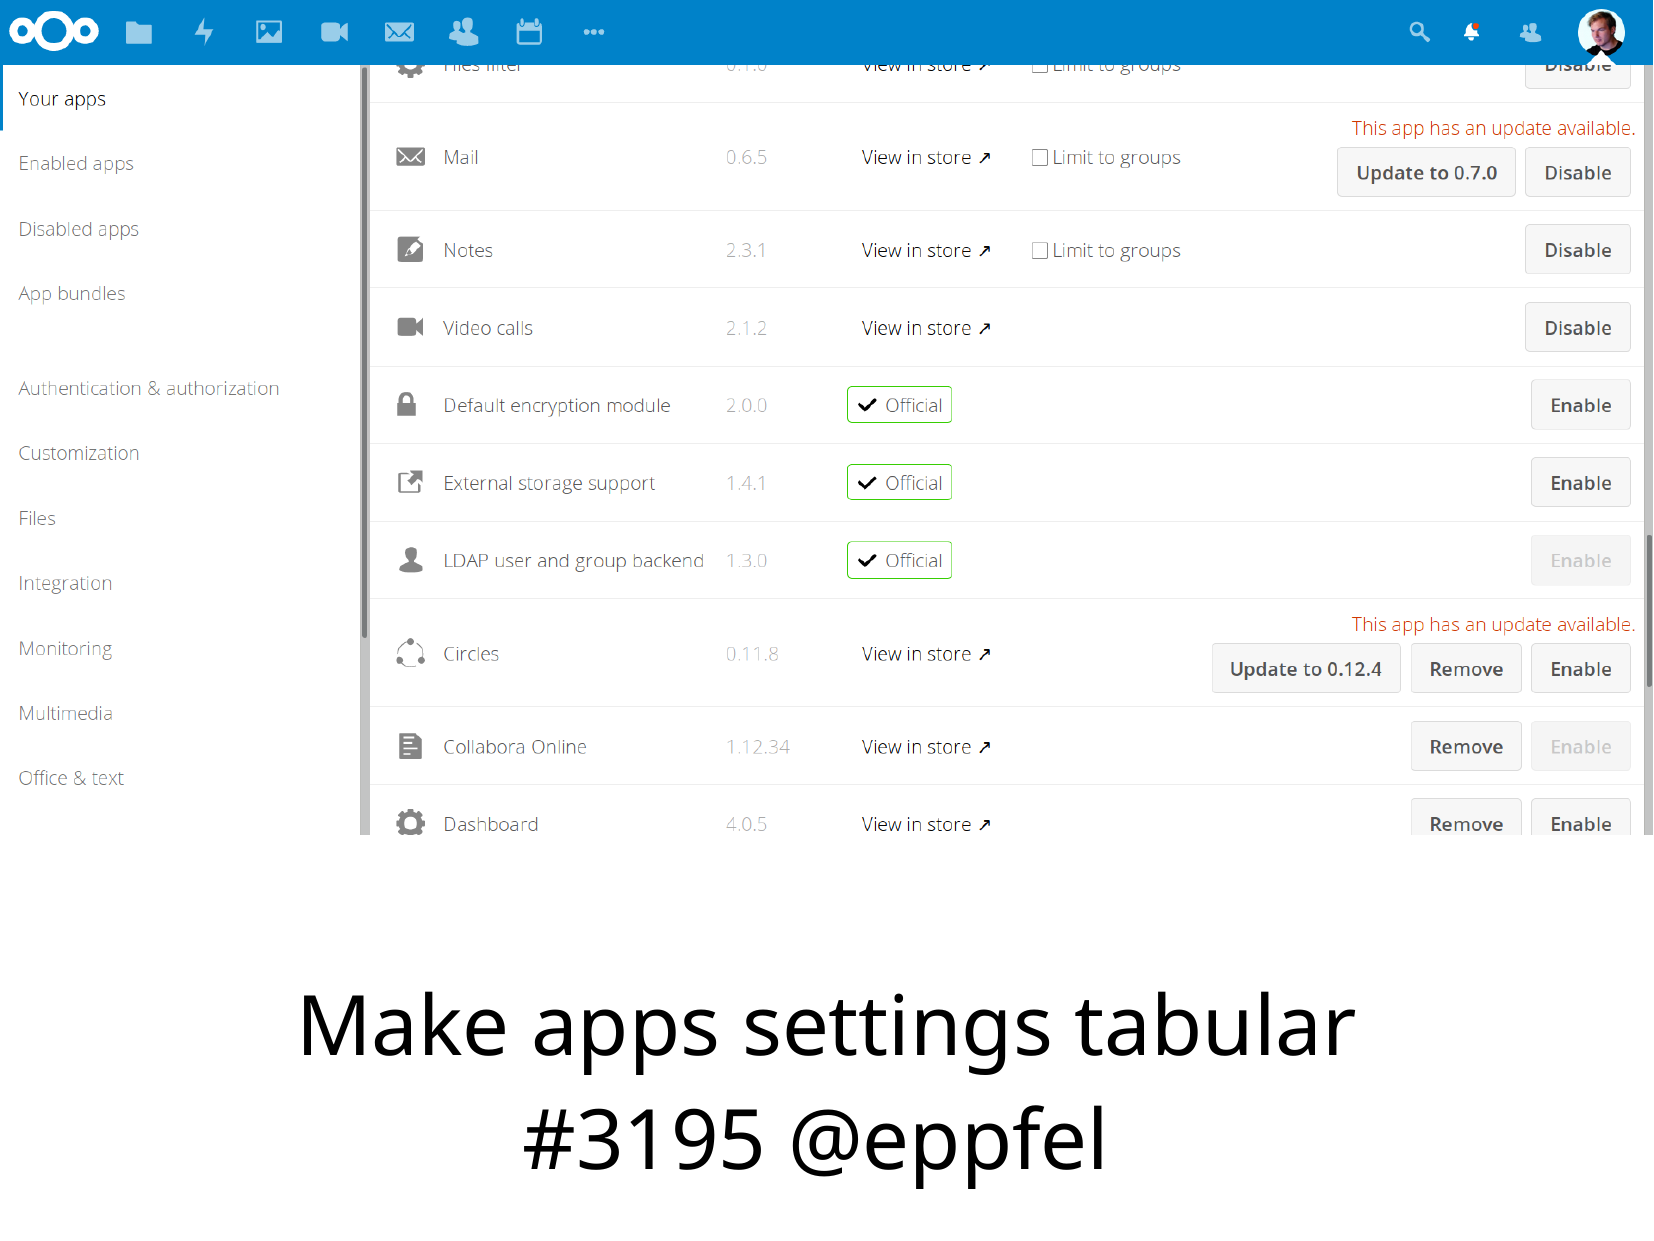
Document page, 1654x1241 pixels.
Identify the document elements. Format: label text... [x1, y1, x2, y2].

title Make apps settings tabular #3195 @eppfel [82, 967, 1572, 1194]
picture [0, 0, 1653, 836]
